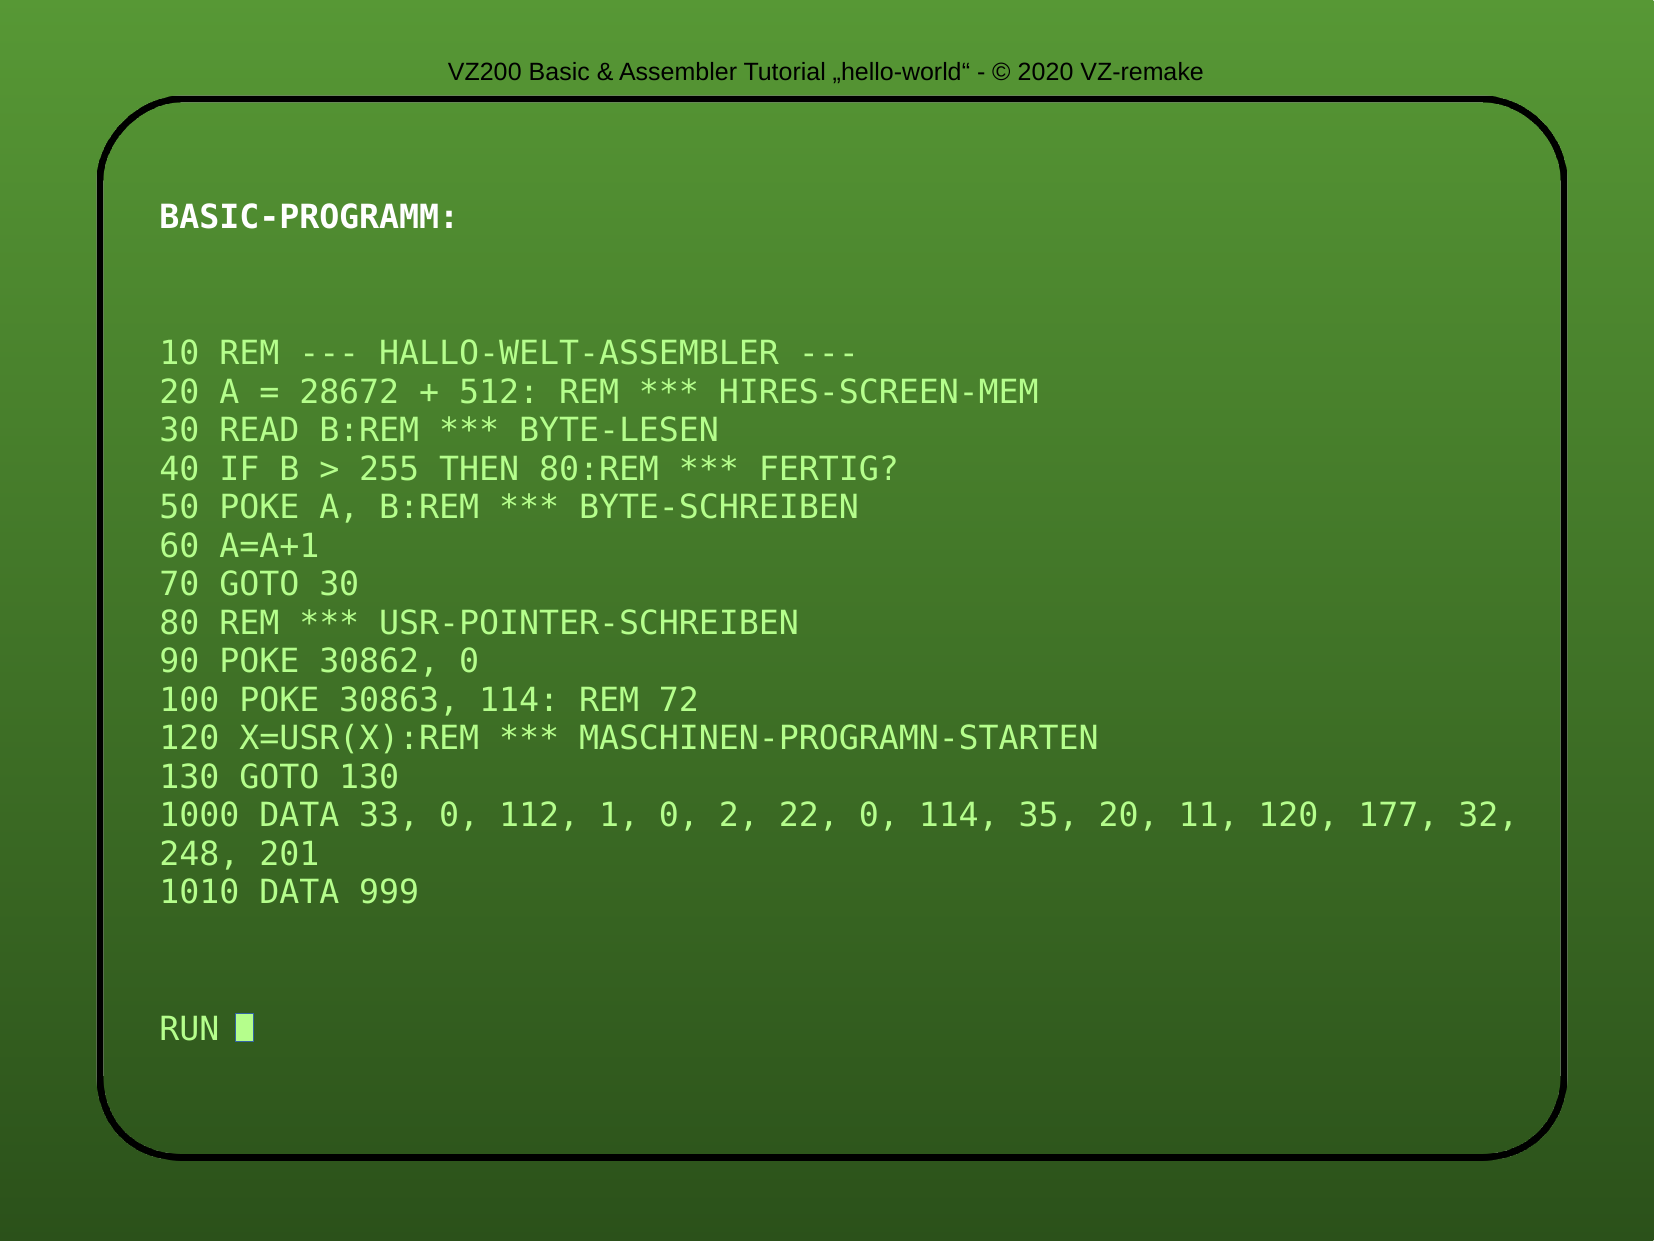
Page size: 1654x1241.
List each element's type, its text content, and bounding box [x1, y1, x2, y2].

list BASIC-PROGRAMM: 10 REM --- HALLO-WELT-ASSEMBLER --- 20 A = 28672 + 512: REM *** HIRES-SCREEN-MEM 30 READ B:REM *** BYTE-LESEN 40 IF B > 255 THEN 80:REM *** FERTIG? 50 POKE A, B:REM *** BYTE-SCHREIBEN 60 A=A+1 70 GOTO 30 80 REM *** USR-POINTER-SCHREIBEN 90 POKE 30862, 0 100 POKE 30863, 114: REM 72 120 X=USR(X):REM *** MASCHINEN-PROGRAMN-STARTEN 130 GOTO 130 1000 DATA 33, 0, 112, 1, 0, 2, 22, 0, 114, 35, 20, 11, 120, 177, 32, 248, 201 1010 DATA 999 RUN [129, 129, 1536, 1111]
picture [59, 58, 1607, 1199]
text_box [235, 1013, 254, 1042]
title VZ200 Basic & Assembler Tutorial „hello-world“ - © 2020 VZ-remake [82, 49, 1571, 95]
